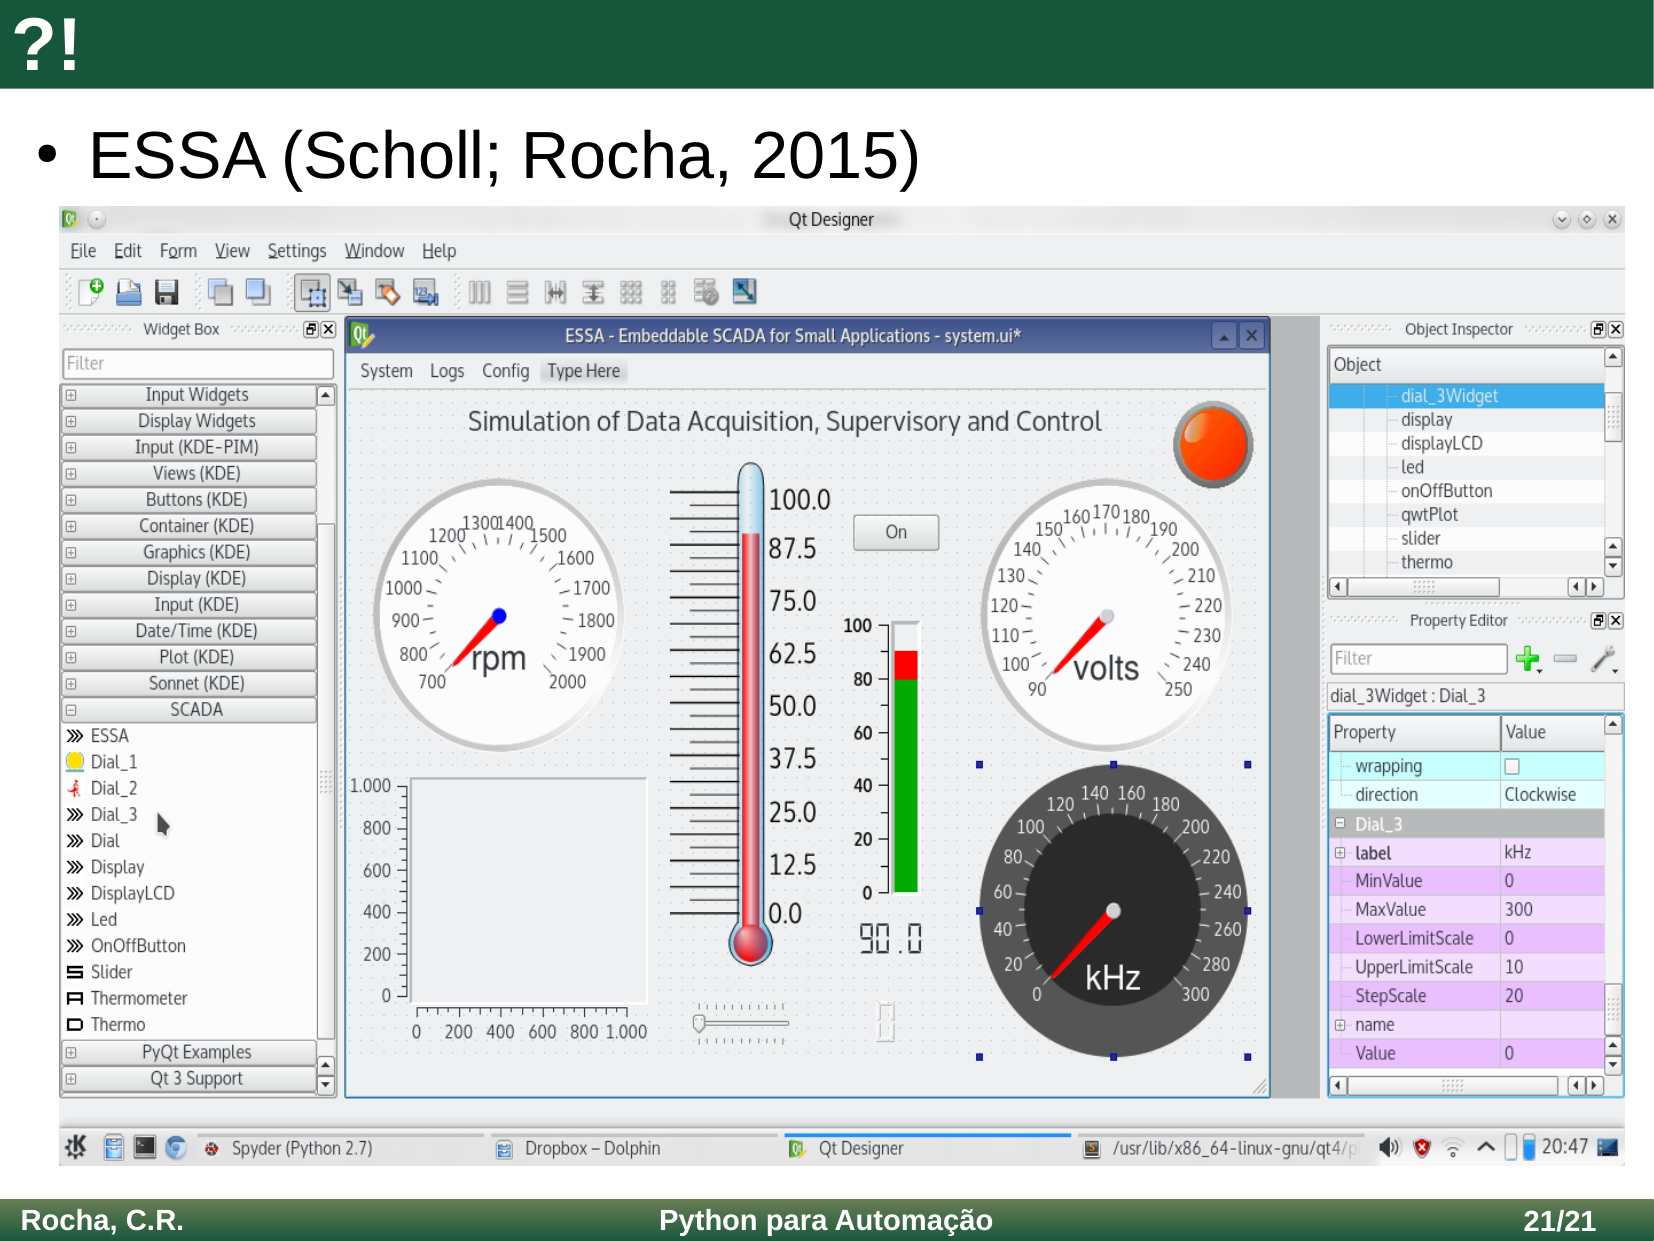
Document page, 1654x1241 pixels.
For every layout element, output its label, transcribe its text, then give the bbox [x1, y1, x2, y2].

list ESSA (Scholl; Rocha, 2015) [17, 118, 1625, 1152]
picture [59, 206, 1625, 1166]
title ?! [11, 0, 1625, 89]
